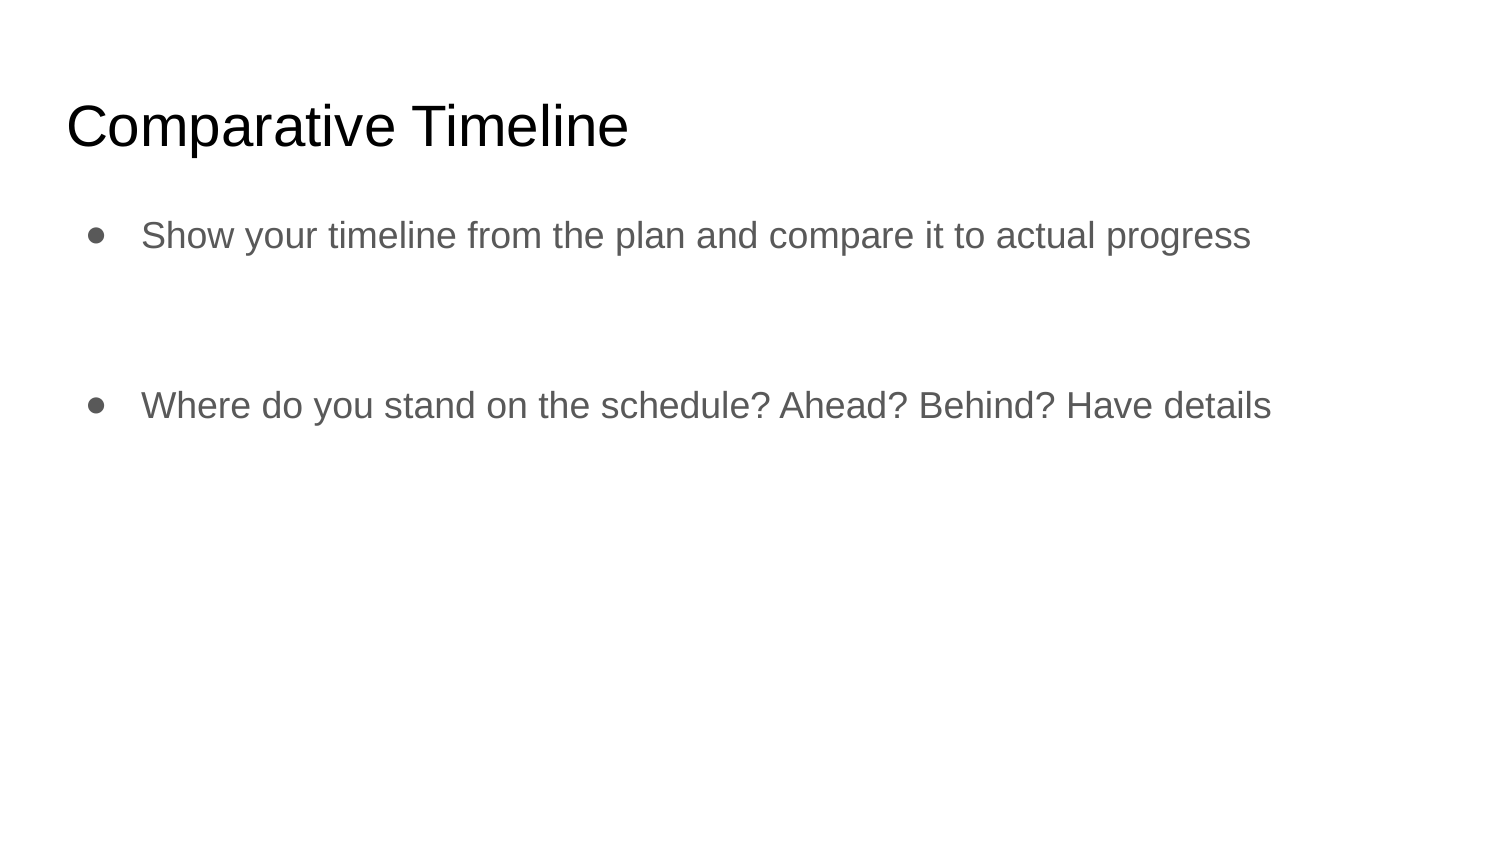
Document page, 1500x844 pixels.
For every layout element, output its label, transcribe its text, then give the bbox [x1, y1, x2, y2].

title Comparative Timeline [51, 72, 1449, 167]
list Show your timeline from the plan and compare it to actual progress Where do you stand on the schedule? Ahead? Behind? Have details [51, 189, 1449, 750]
